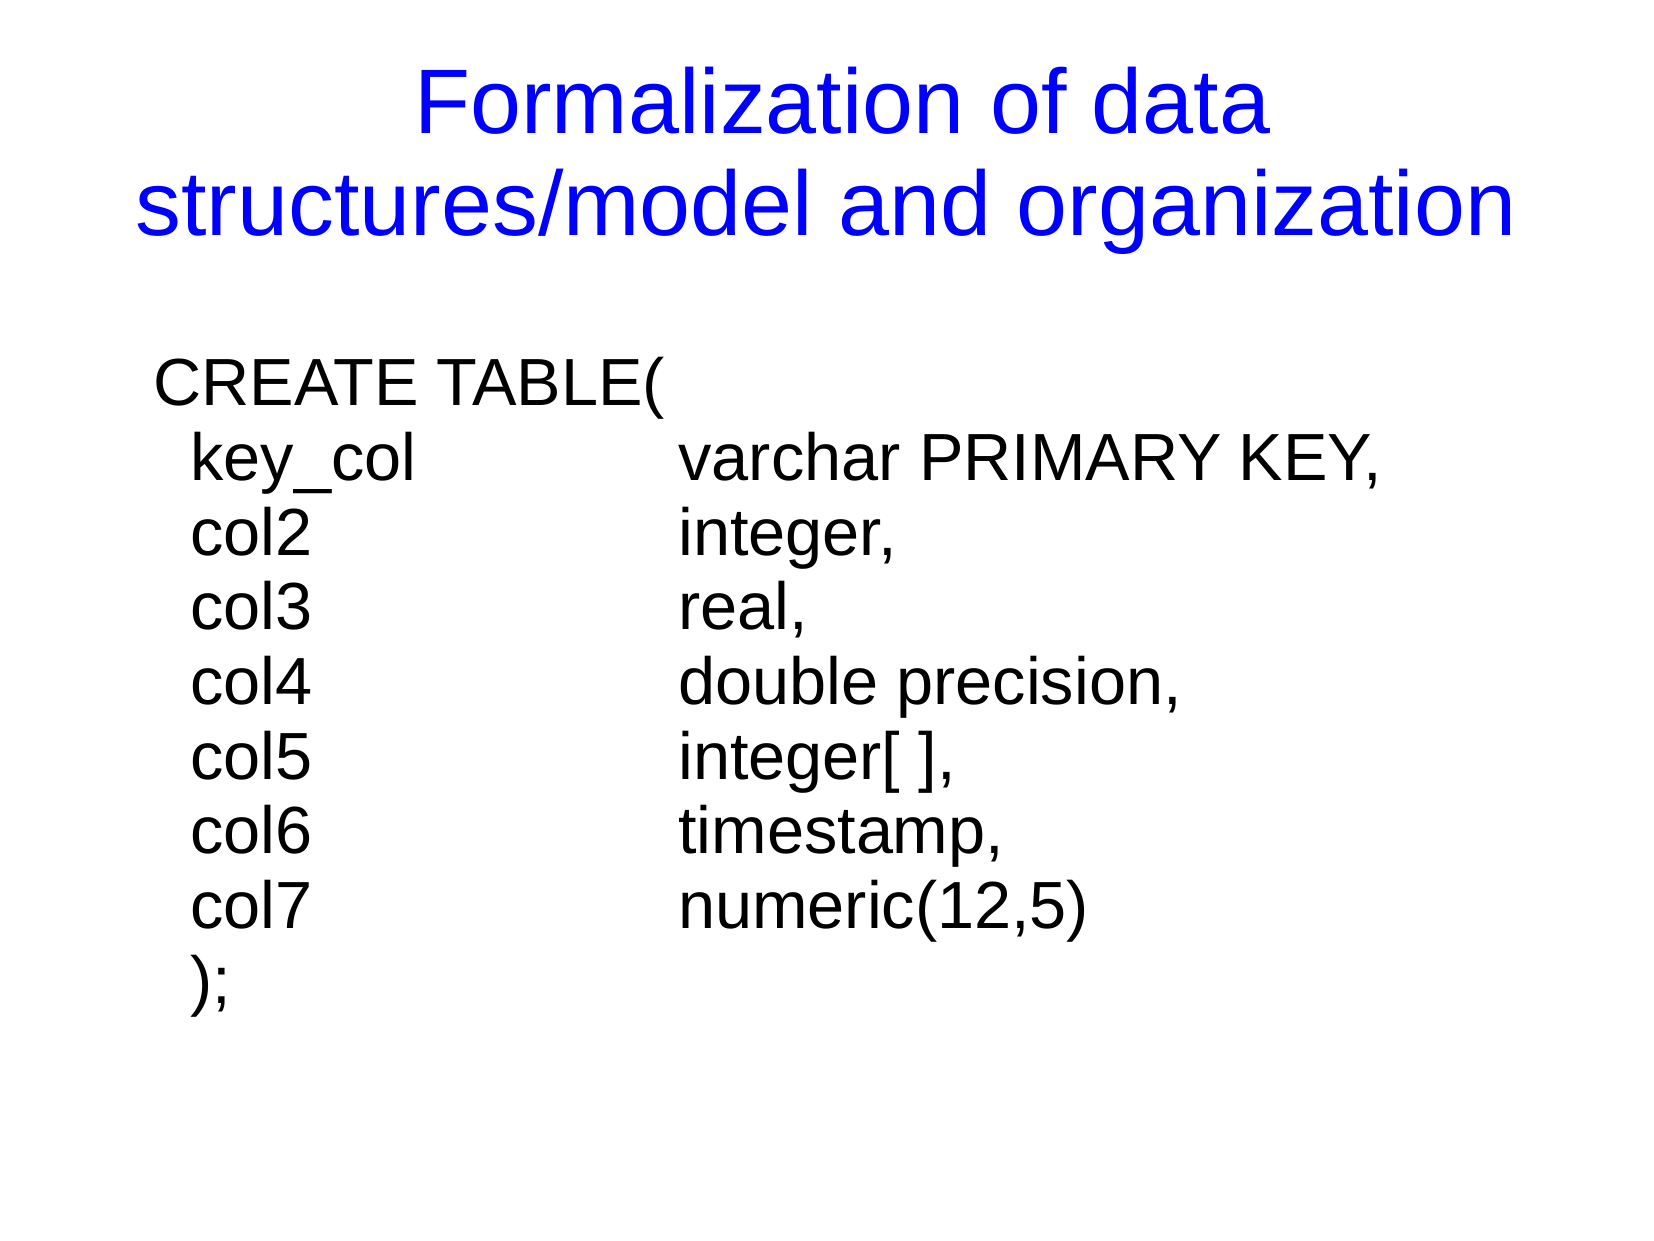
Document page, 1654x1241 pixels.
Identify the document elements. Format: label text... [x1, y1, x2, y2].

title Formalization of data structures/model and organization [82, 49, 1571, 257]
list CREATE TABLE( key_col varchar PRIMARY KEY, col2 integer, col3 real, col4 double precision, col5 integer[ ], col6 timestamp, col7 numeric(12,5) ); [82, 345, 1571, 1164]
